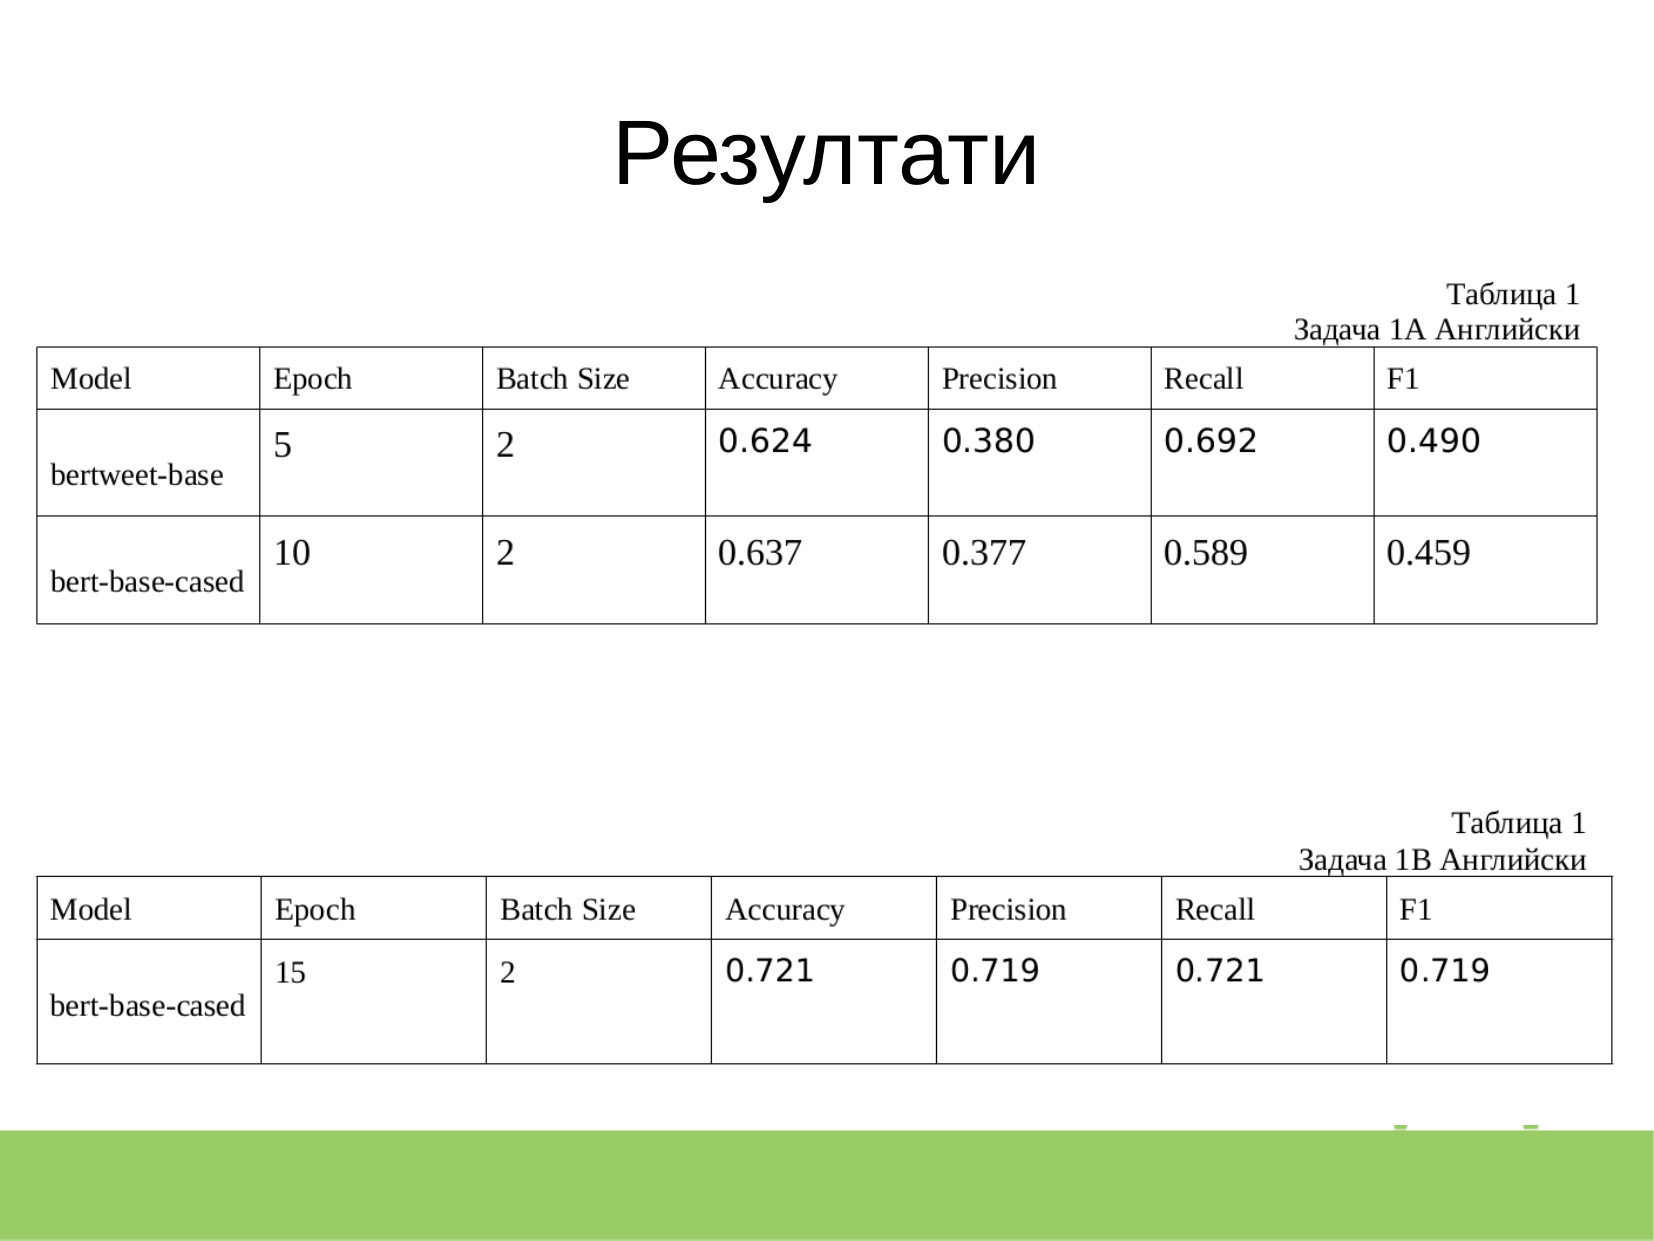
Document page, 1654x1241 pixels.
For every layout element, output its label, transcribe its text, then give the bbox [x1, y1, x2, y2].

title Резултати [82, 49, 1571, 248]
picture [0, 0, 1654, 1241]
